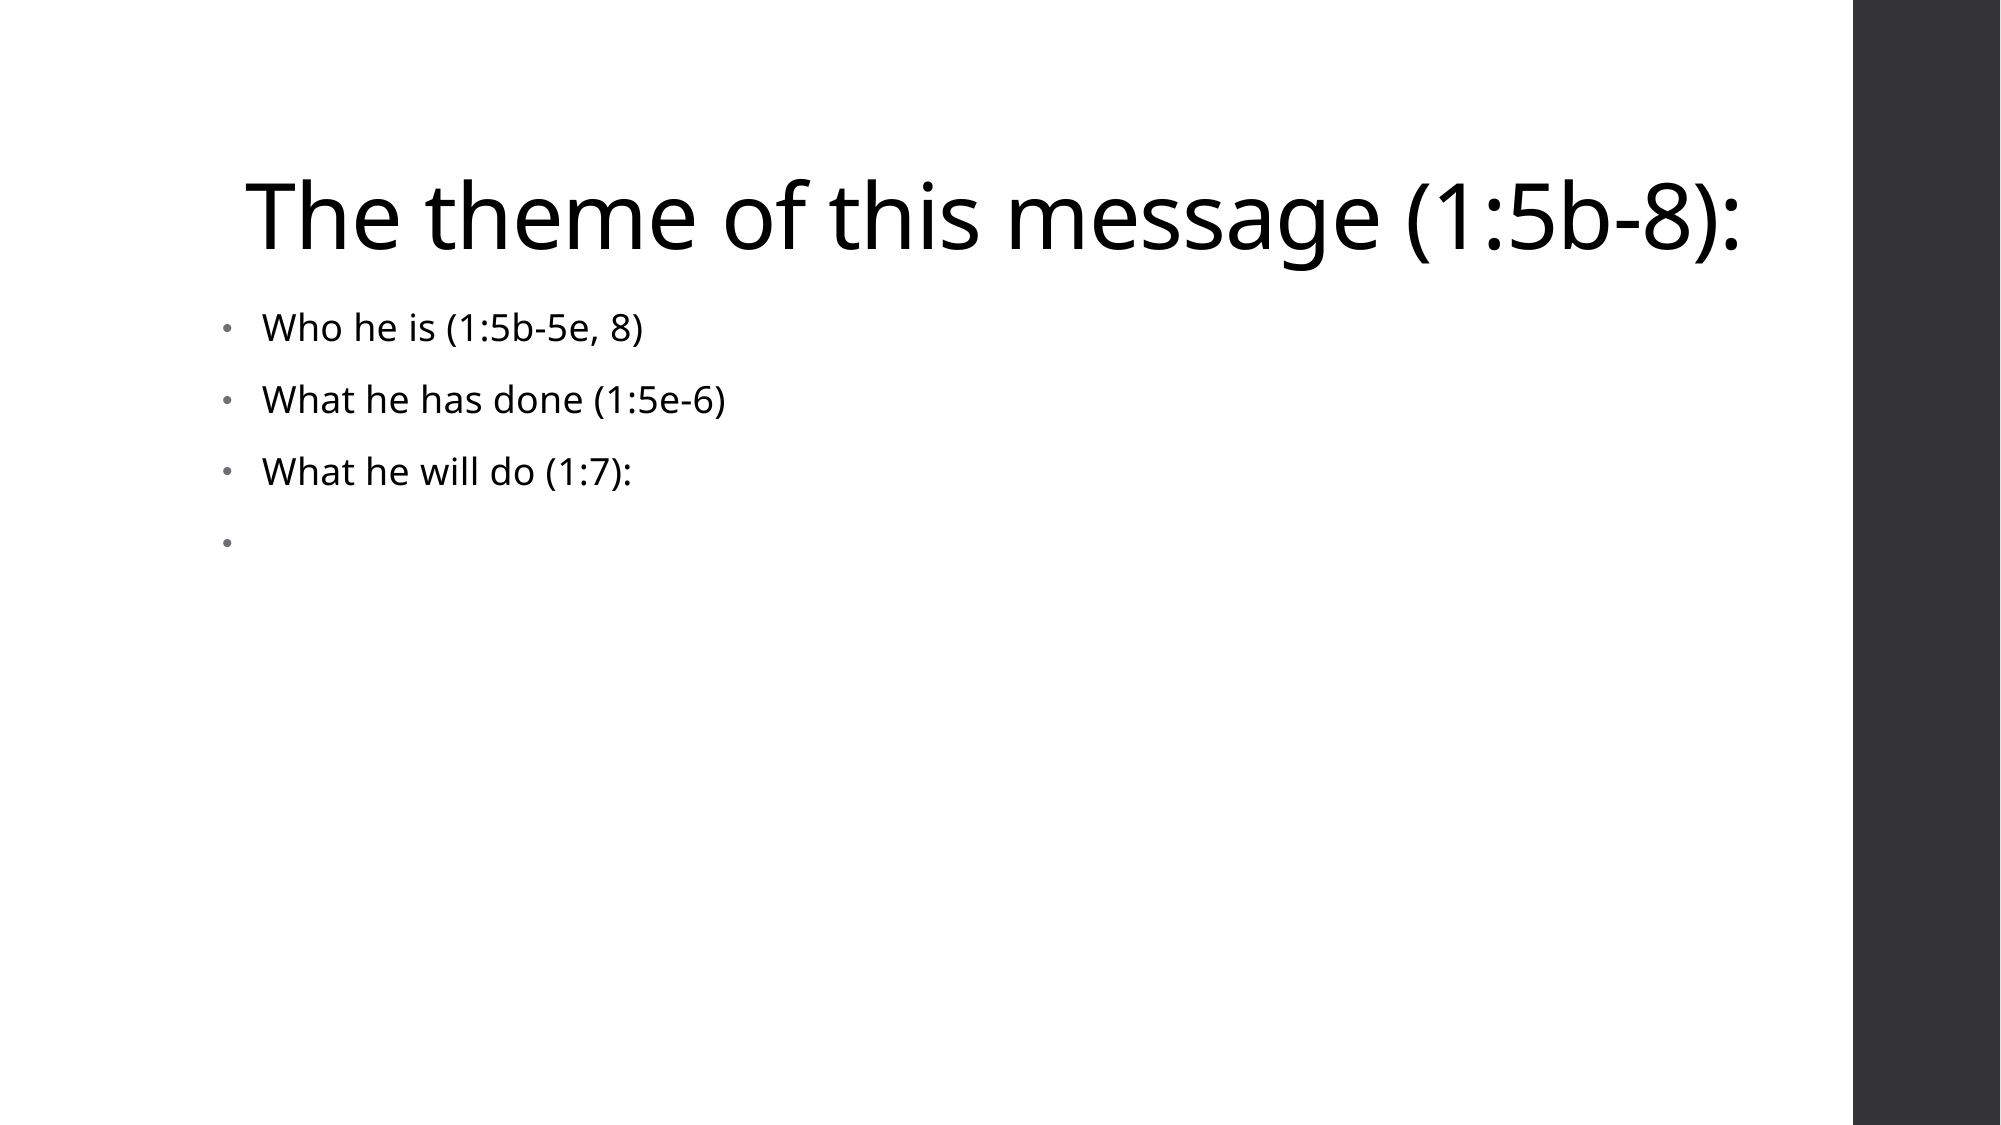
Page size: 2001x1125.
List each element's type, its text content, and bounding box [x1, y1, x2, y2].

list Who he is (1:5b-5e, 8) What he has done (1:5e-6) What he will do (1:7): [206, 299, 1617, 1014]
title The theme of this message (1:5b-8): [206, 60, 1797, 278]
